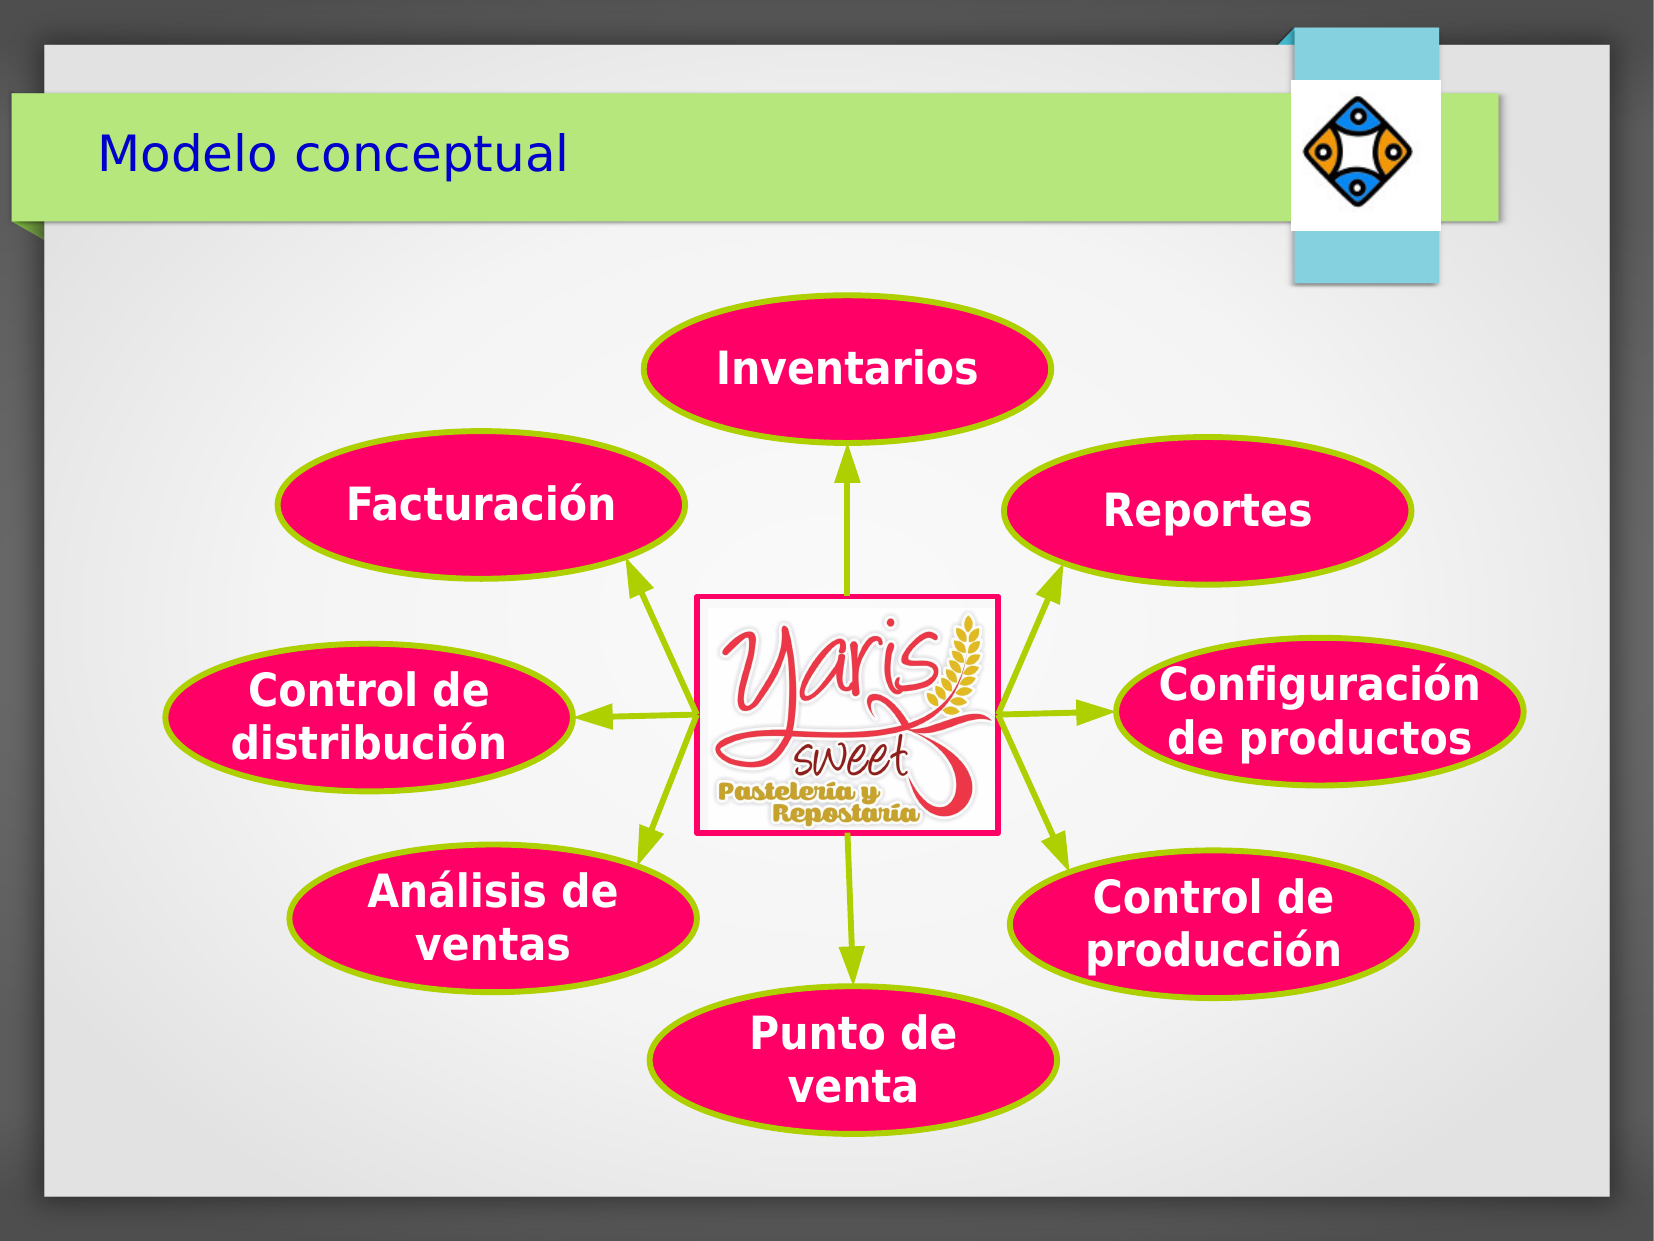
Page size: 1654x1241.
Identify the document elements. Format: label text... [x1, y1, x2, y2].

picture [0, 0, 1654, 1241]
text_box Inventarios [643, 295, 1052, 443]
text_box Facturación [277, 431, 686, 579]
text_box Punto de venta [649, 986, 1058, 1134]
text_box Control de distribución [165, 643, 573, 792]
text_box Análisis de ventas [289, 844, 697, 993]
text_box Modelo conceptual [82, 118, 1217, 192]
text_box Configuración de productos [1116, 637, 1524, 786]
text_box Reportes [1003, 437, 1412, 585]
text_box Control de producción [1009, 850, 1418, 999]
